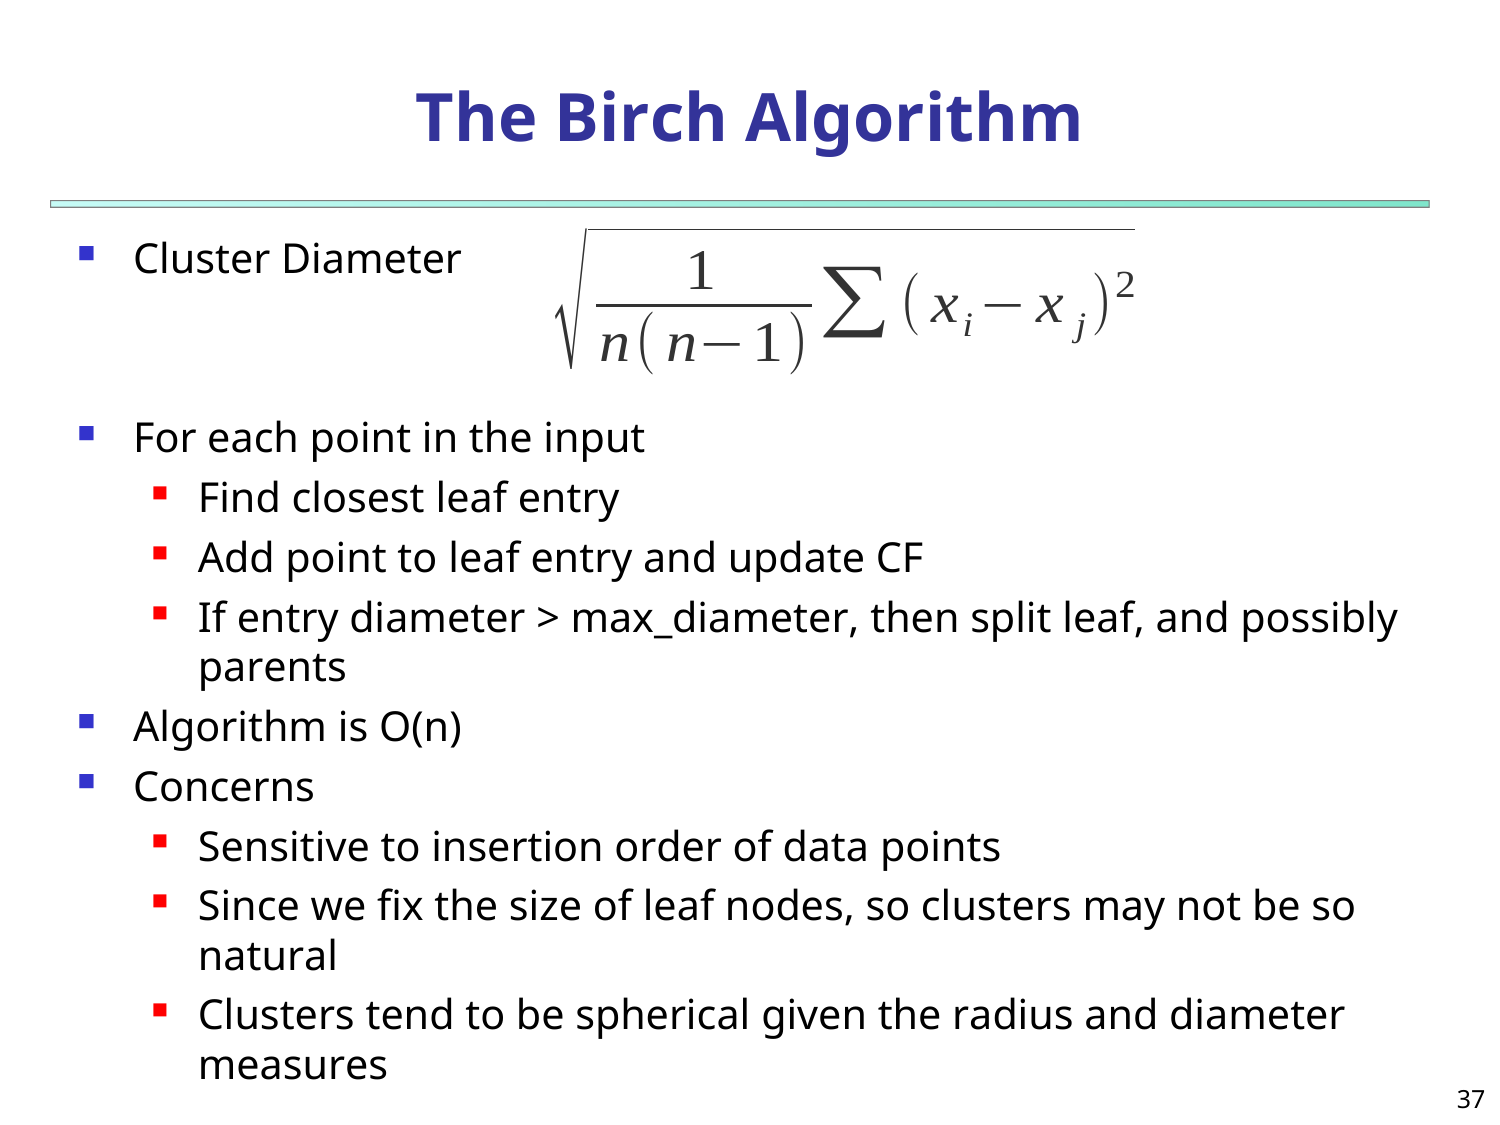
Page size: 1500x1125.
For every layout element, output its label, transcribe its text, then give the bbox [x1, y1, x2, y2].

list Cluster Diameter For each point in the input Find closest leaf entry Add point to leaf entry and update CF If entry diameter > max_diameter, then split leaf, and possibly parents Algorithm is O(n) Concerns Sensitive to insertion order of data points Since we fix the size of leaf nodes, so clusters may not be so natural Clusters tend to be spherical given the radius and diameter measures [62, 224, 1475, 1105]
title The Birch Algorithm [0, 62, 1500, 163]
chart [537, 224, 1157, 379]
text_box 18 [1187, 1062, 1500, 1125]
